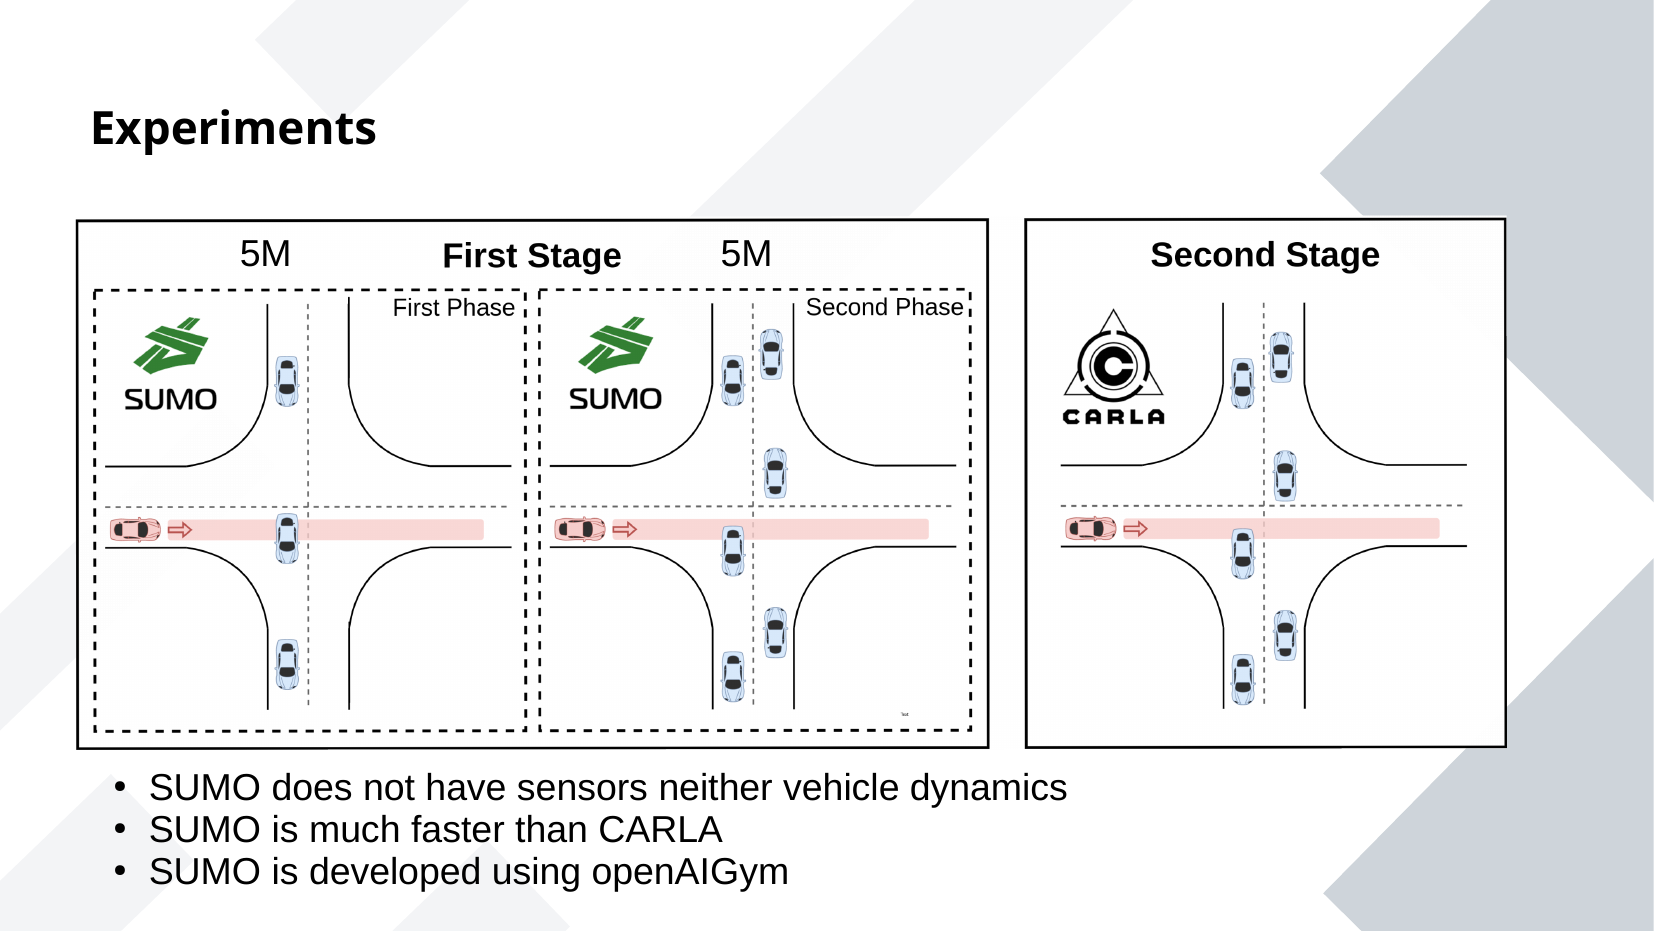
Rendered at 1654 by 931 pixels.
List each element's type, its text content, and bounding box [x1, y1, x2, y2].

picture [75, 215, 1507, 751]
text_box 5M [225, 225, 307, 282]
text_box 5M [705, 225, 788, 282]
text_box Experiments [75, 87, 1418, 216]
text_box SUMO does not have sensors neither vehicle dynamics SUMO is much faster than CARLA SUMO is developed using openAIGym [98, 759, 1351, 931]
